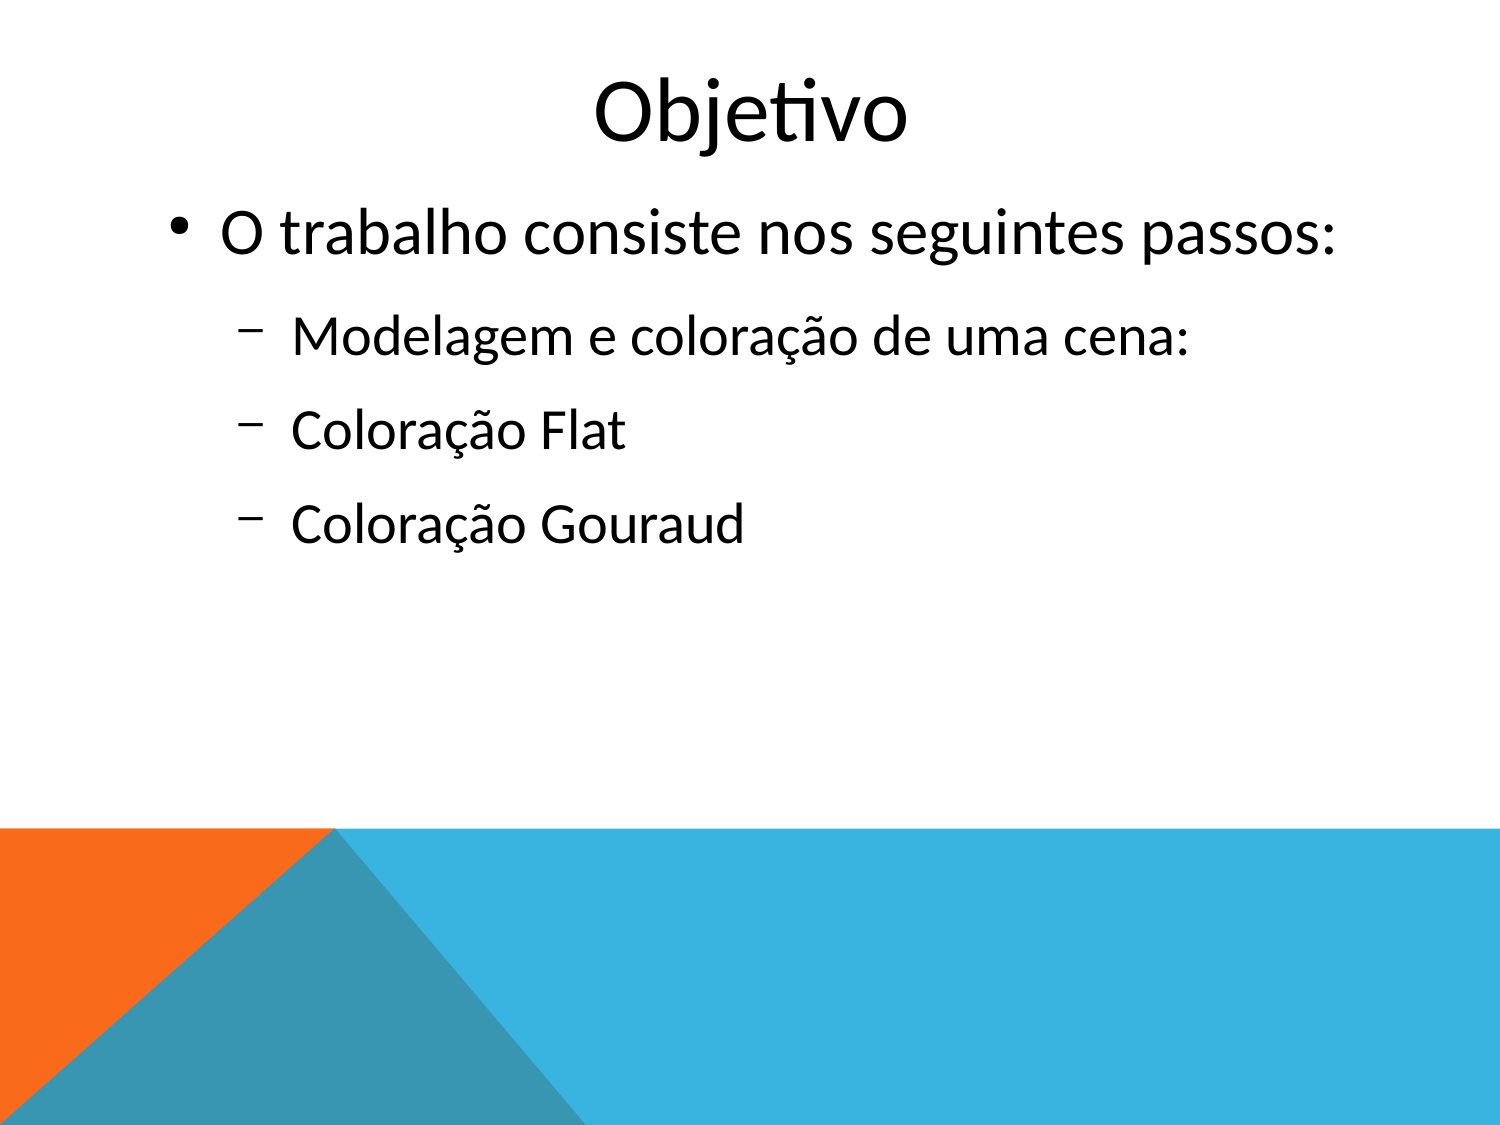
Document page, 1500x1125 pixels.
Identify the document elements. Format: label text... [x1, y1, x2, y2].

list O trabalho consiste nos seguintes passos: Modelagem e coloração de uma cena: Coloração Flat Coloração Gouraud [135, 180, 1369, 768]
title Objetivo [135, 60, 1369, 150]
